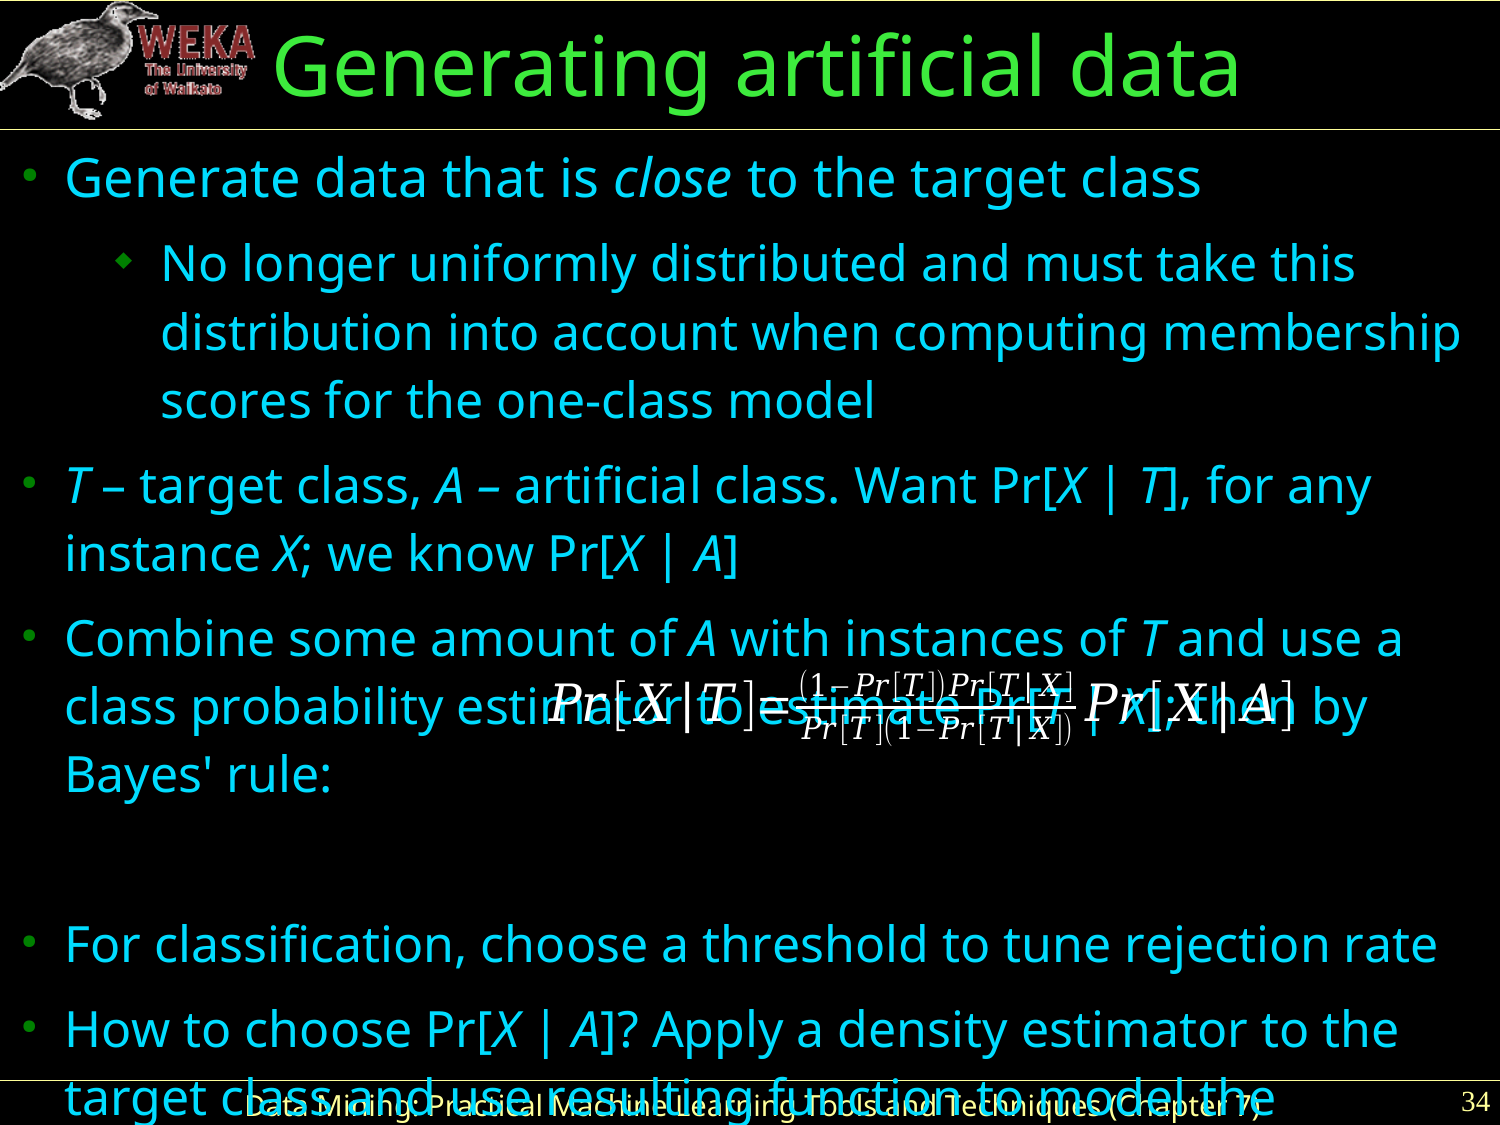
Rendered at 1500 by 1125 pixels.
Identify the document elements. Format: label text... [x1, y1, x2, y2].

title Generating artificial data [263, 0, 1500, 159]
picture [0, 1, 263, 129]
list Generate data that is close to the target class No longer uniformly distributed and must take this distribution into account when computing membership scores for the one-class model T – target class, A – artificial class. Want Pr[X | T], for any instance X; we know Pr[X | A] Combine some amount of A with instances of T and use a class probability estimator to estimate Pr[T | X]; then by Bayes' rule: For classification, choose a threshold to tune rejection rate How to choose Pr[X | A]? Apply a density estimator to the target class and use resulting function to model the artificial class [21, 139, 1469, 1055]
chart [540, 666, 1300, 748]
